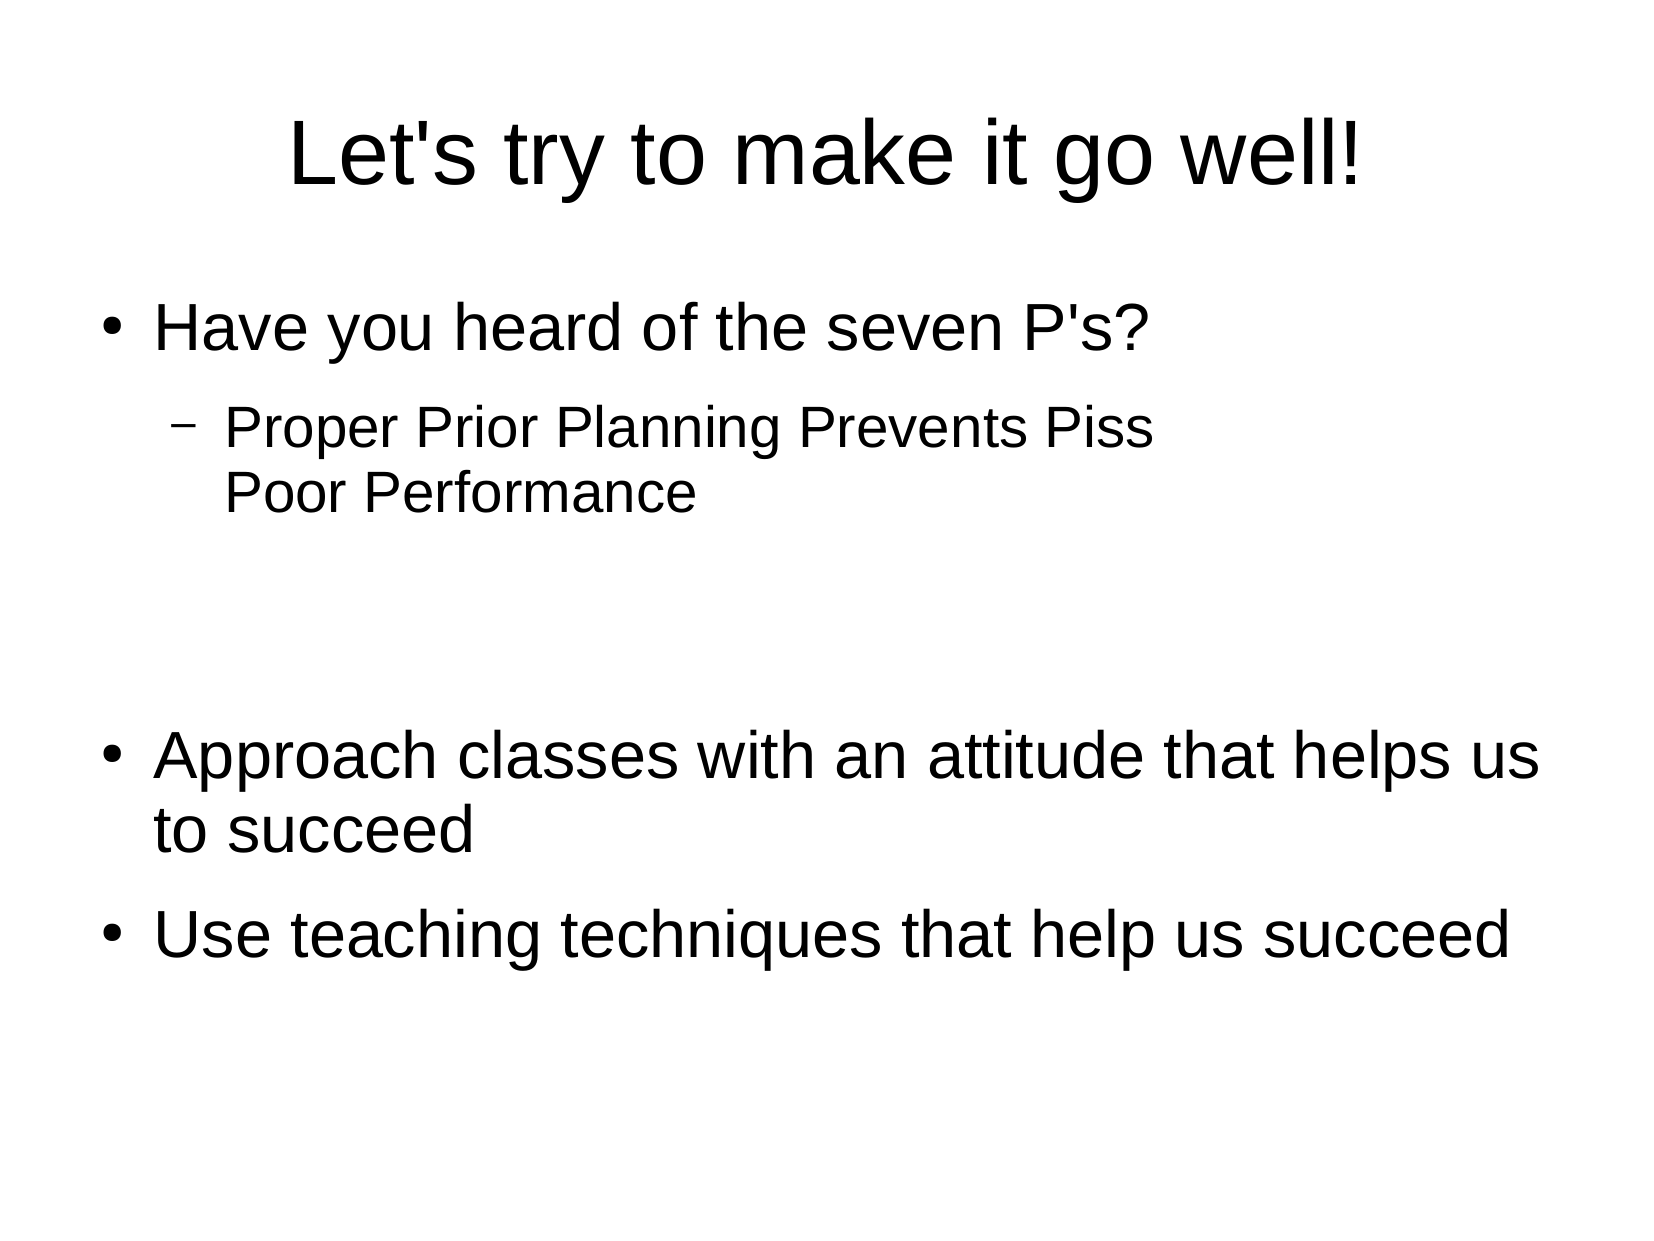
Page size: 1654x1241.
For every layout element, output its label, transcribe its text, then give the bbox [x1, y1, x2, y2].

title Let's try to make it go well! [82, 49, 1571, 257]
list Approach classes with an attitude that helps us to succeed Use teaching techniques that help us succeed [82, 717, 1571, 1109]
list Have you heard of the seven P's? Proper Prior Planning Prevents Piss Poor Performance [82, 290, 1571, 681]
